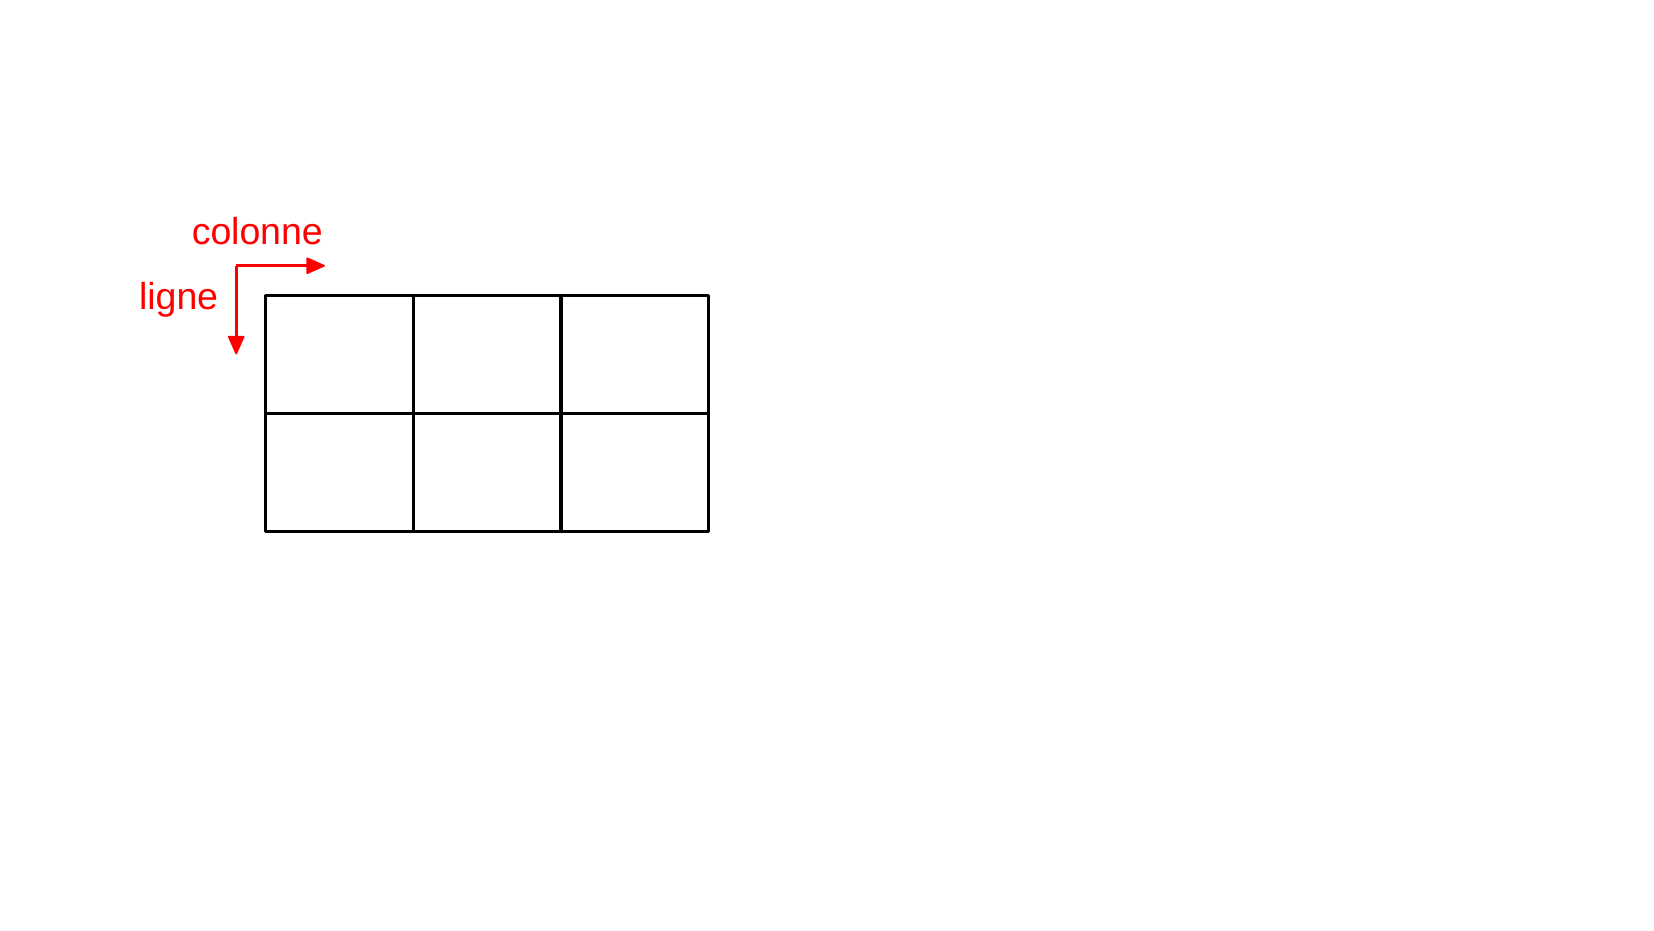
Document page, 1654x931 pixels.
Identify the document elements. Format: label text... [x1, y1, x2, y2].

text_box [265, 295, 709, 532]
text_box colonne [177, 202, 338, 260]
text_box ligne [124, 267, 233, 325]
